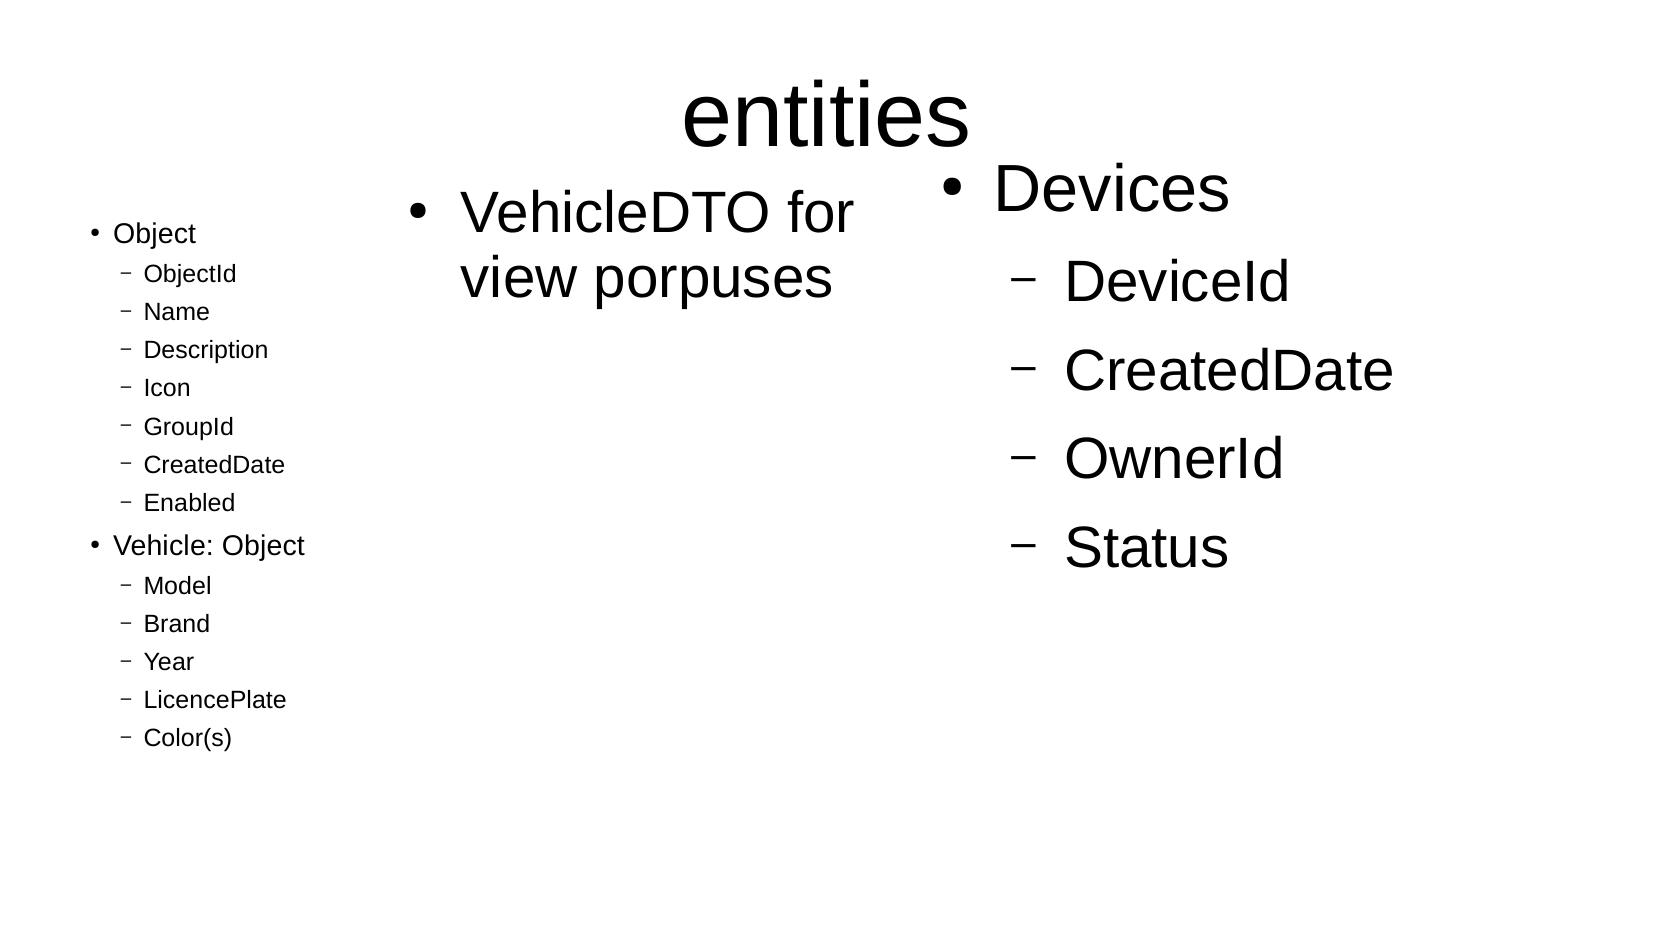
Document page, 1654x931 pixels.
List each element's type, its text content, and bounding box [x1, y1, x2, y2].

list VehicleDTO for view porpuses [390, 180, 878, 720]
list Object ObjectId Name Description Icon GroupId CreatedDate Enabled Vehicle: Object Model Brand Year LicencePlate Color(s) [82, 217, 571, 758]
title entities [82, 37, 1571, 193]
list Devices DeviceId CreatedDate OwnerId Status [922, 150, 1411, 691]
